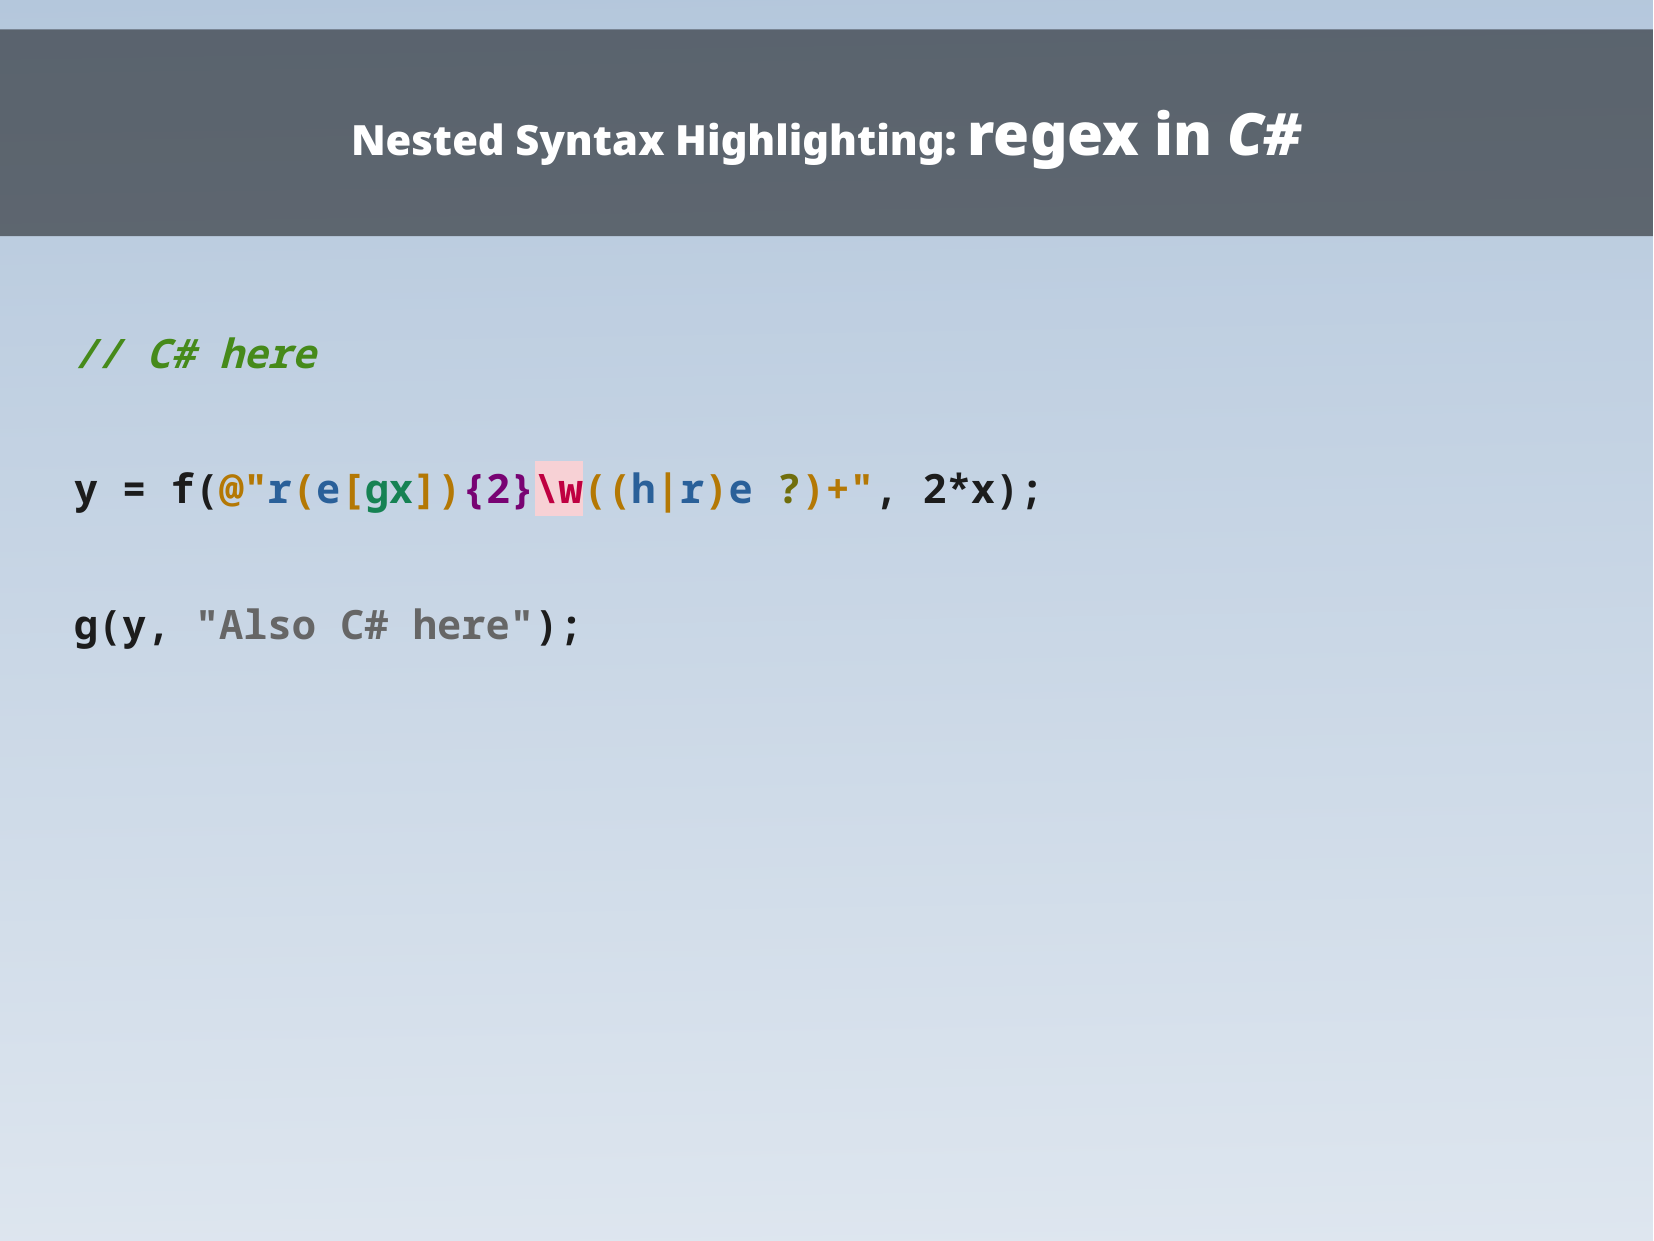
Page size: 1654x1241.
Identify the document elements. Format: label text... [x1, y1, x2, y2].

title Nested Syntax Highlighting: regex in C# [58, 59, 1594, 207]
list // C# here y = f(@"r(e[gx]){2}\w((h|r)e ?)+", 2*x); g(y, "Also C# here"); [73, 324, 1580, 653]
